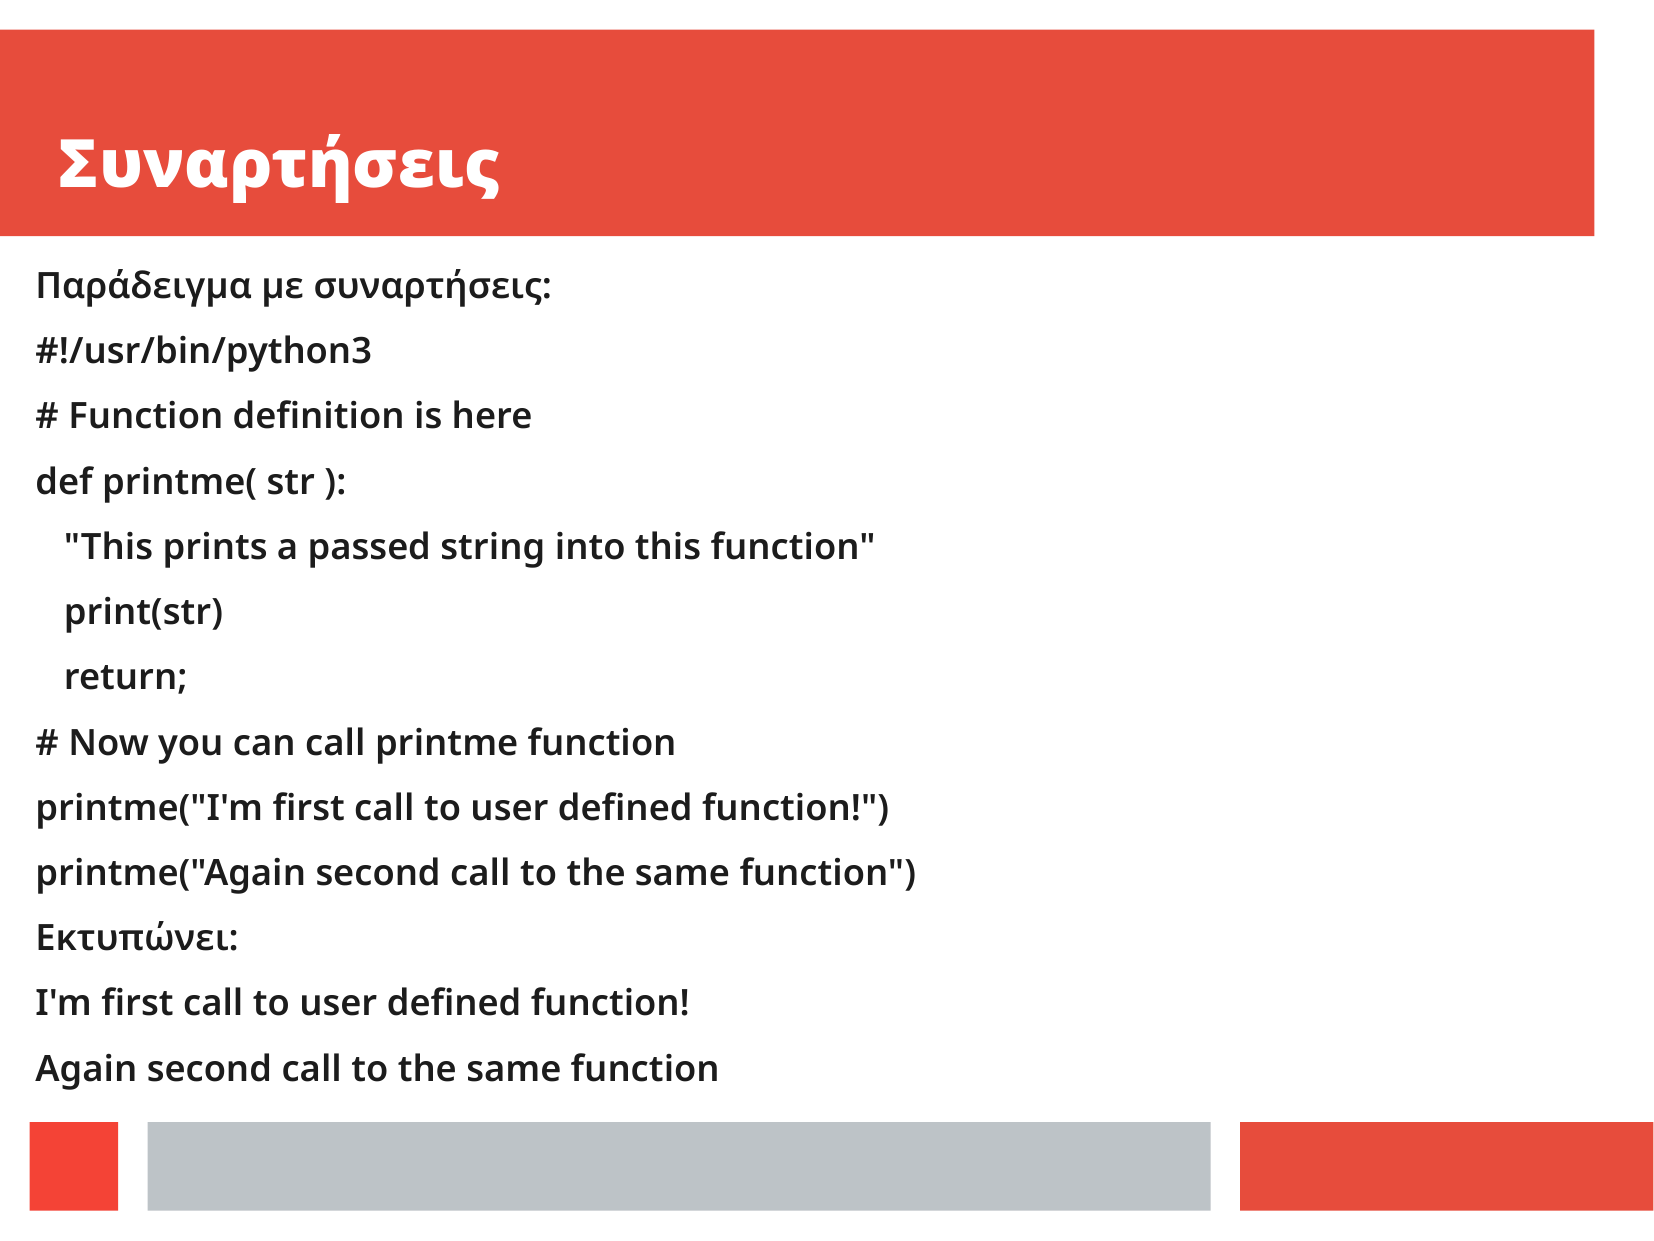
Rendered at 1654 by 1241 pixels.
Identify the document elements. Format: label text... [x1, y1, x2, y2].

list Παράδειγμα με συναρτήσεις: #!/usr/bin/python3 # Function definition is here def printme( str ): "This prints a passed string into this function" print(str) return; # Now you can call printme function printme("I'm first call to user defined function!") printme("Again second call to the same function") Εκτυπώνει: I'm first call to user defined function! Again second call to the same function [35, 259, 1630, 1093]
title Συναρτήσεις [59, 59, 1595, 207]
